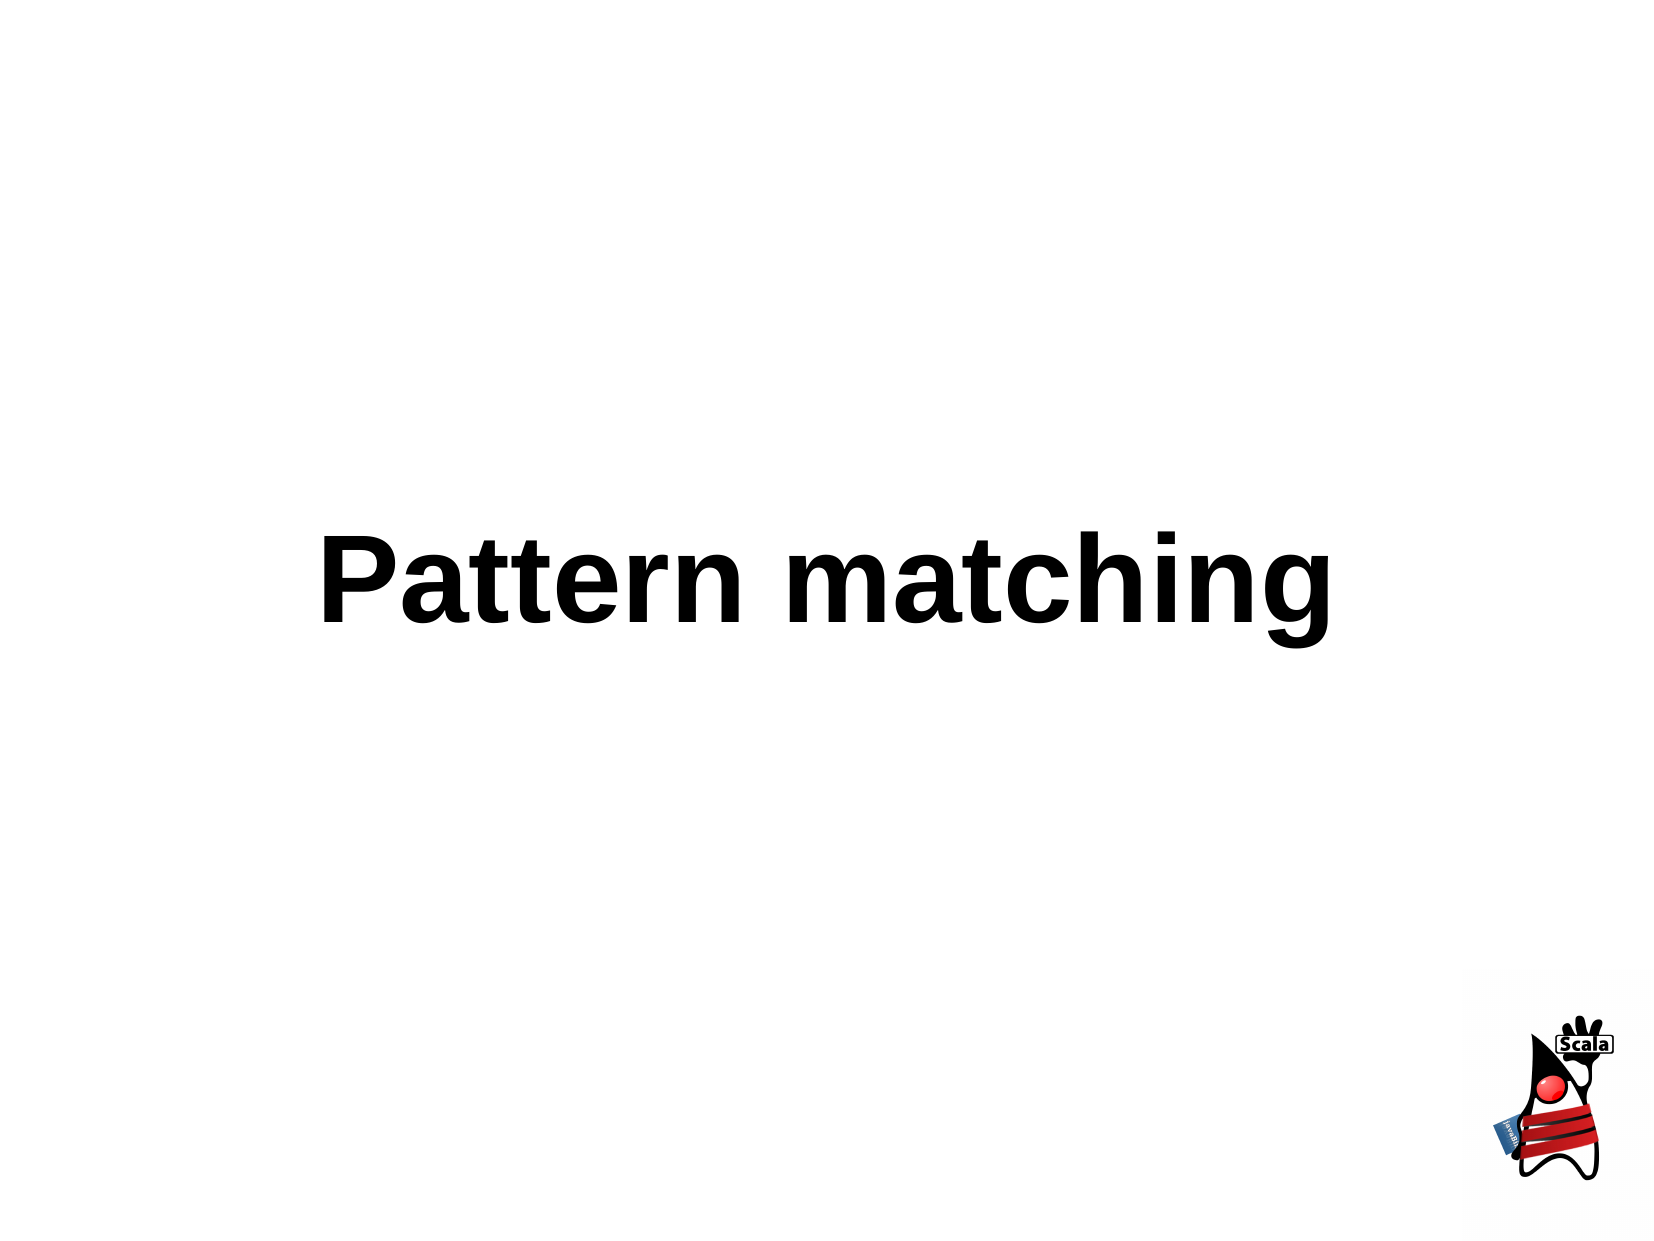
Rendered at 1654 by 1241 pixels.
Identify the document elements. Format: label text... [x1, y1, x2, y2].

subtitle Pattern matching [82, 56, 1571, 1102]
picture [1462, 969, 1654, 1241]
